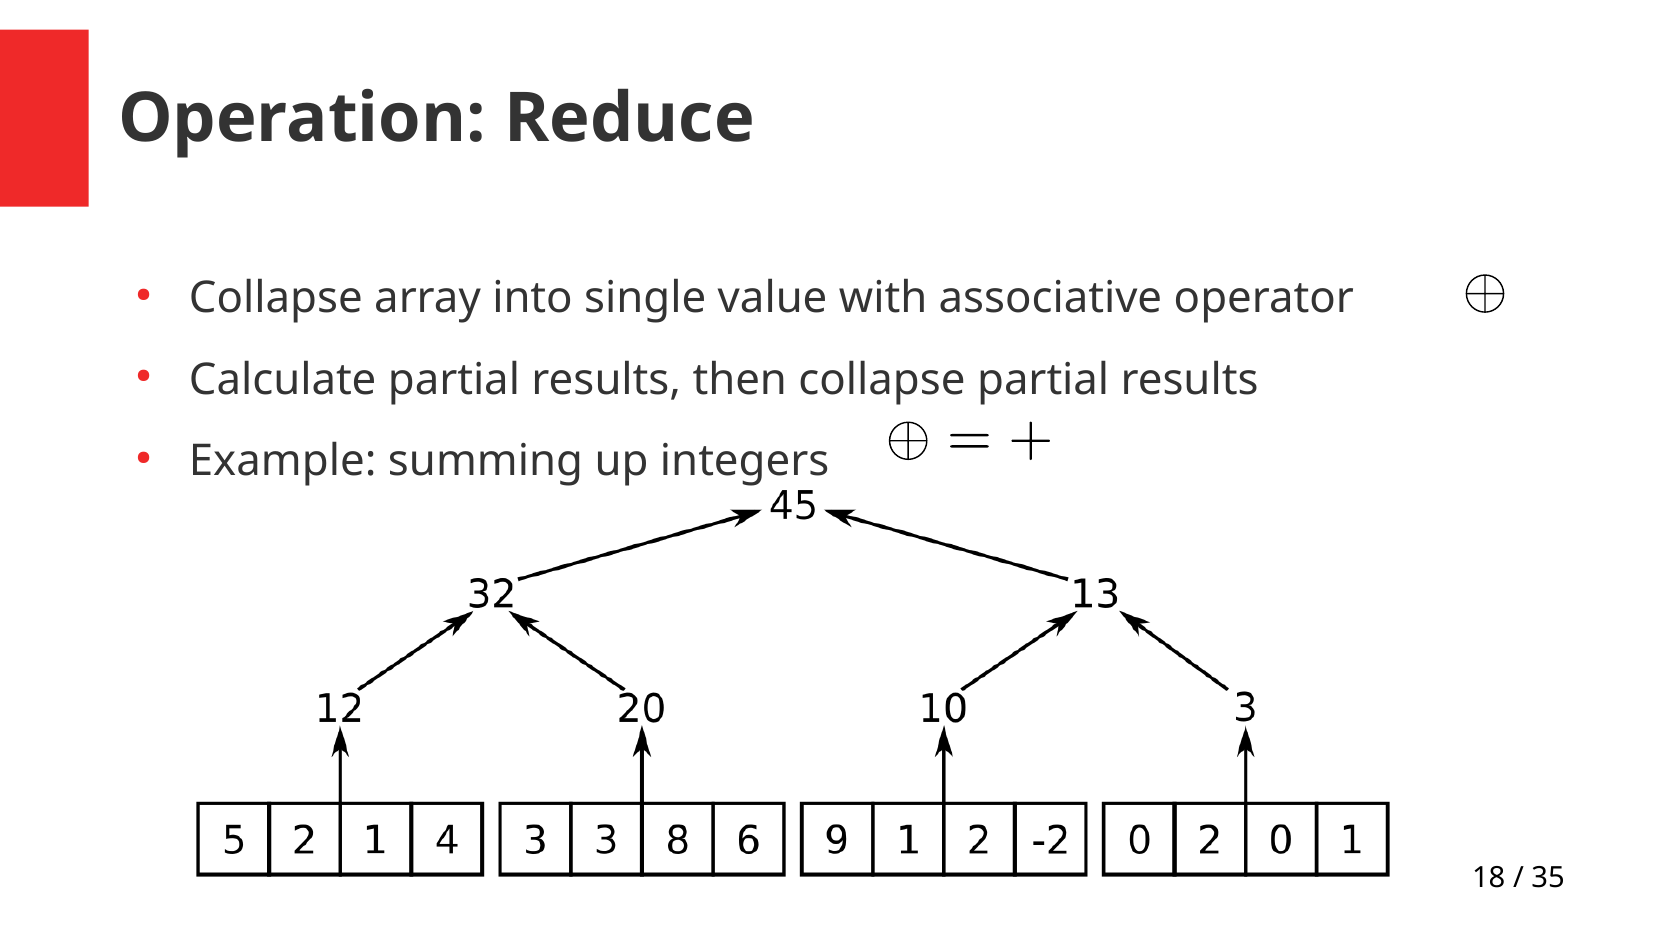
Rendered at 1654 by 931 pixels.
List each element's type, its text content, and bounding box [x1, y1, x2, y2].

picture [180, 483, 1405, 892]
list Collapse array into single value with associative operator Calculate partial results, then collapse partial results Example: summing up integers [118, 265, 1536, 806]
title Operation: Reduce [118, 37, 1571, 193]
picture [1462, 274, 1505, 313]
picture [885, 421, 1051, 461]
